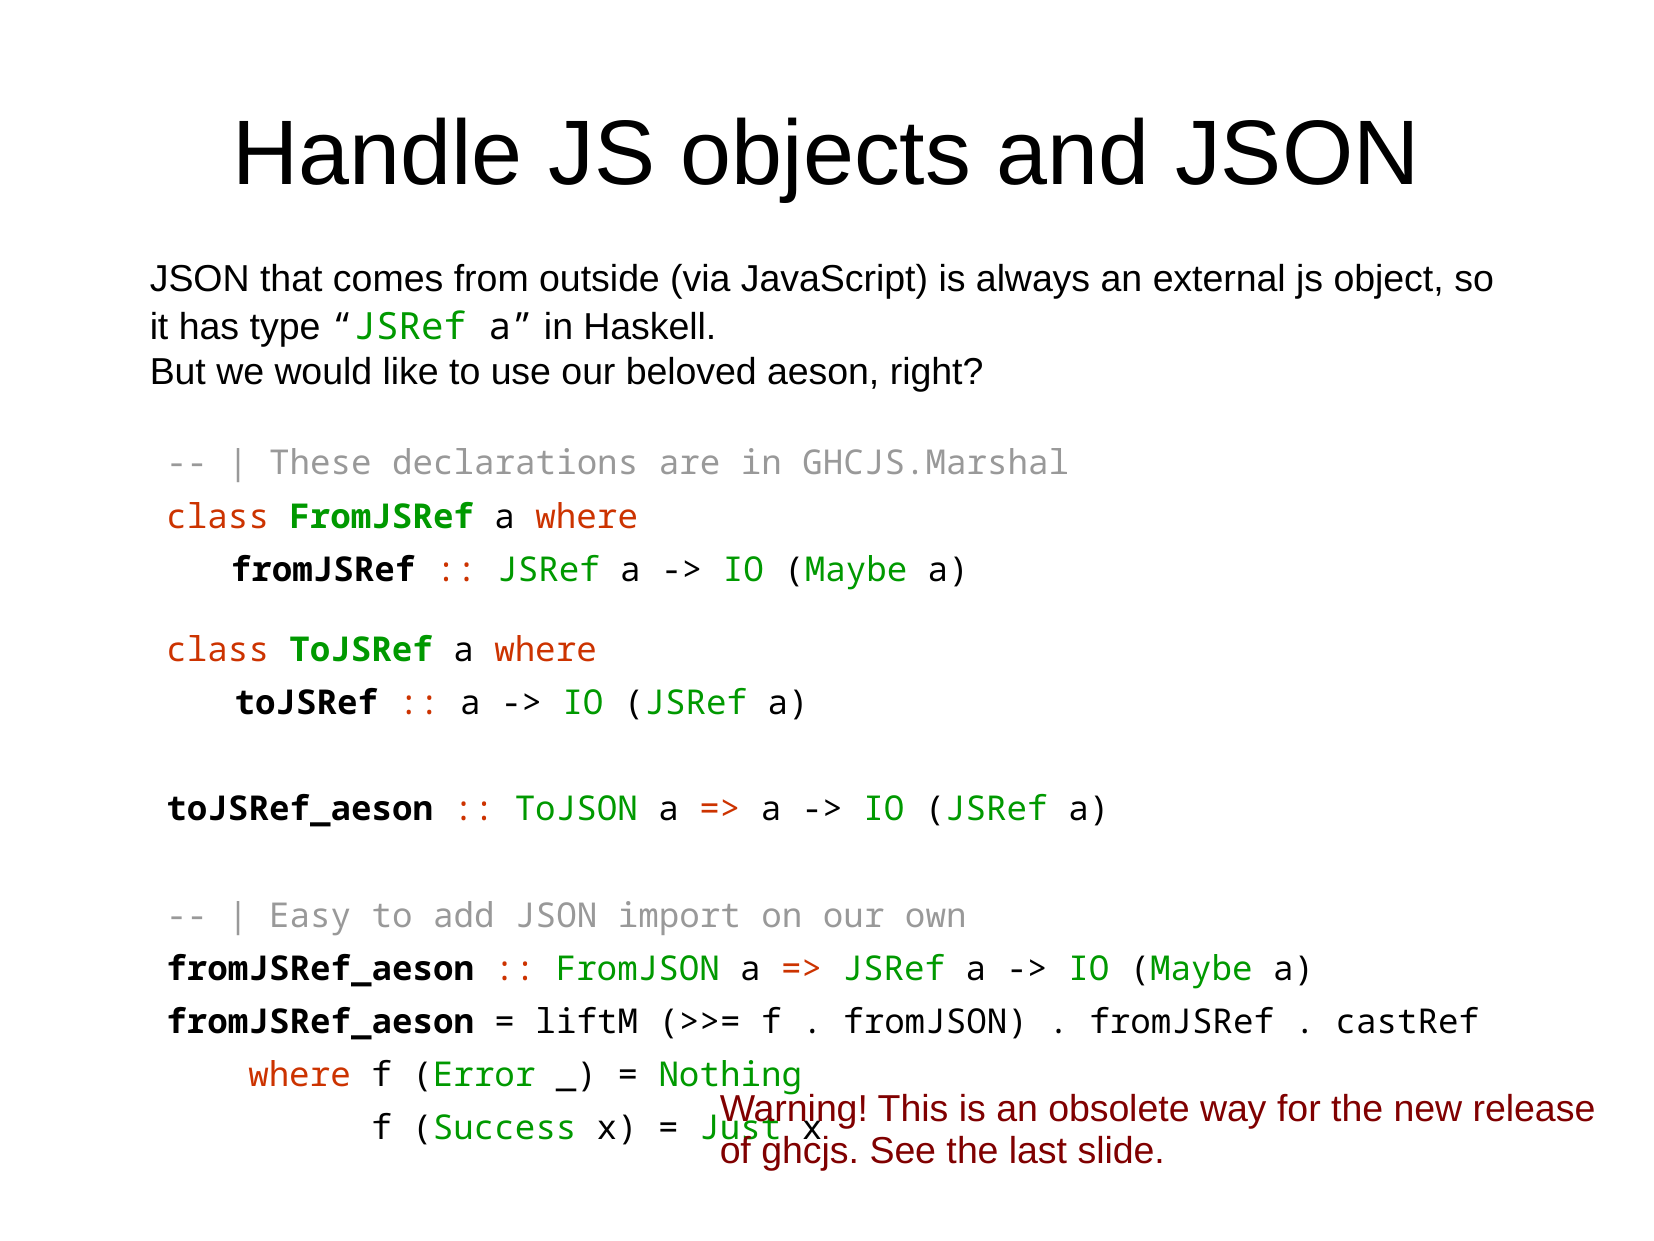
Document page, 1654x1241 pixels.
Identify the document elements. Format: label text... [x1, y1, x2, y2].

list -- | These declarations are in GHCJS.Marshal class FromJSRef a where fromJSRef :: JSRef a -> IO (Maybe a) class ToJSRef a where toJSRef :: a -> IO (JSRef a) toJSRef_aeson :: ToJSON a => a -> IO (JSRef a) -- | Easy to add JSON import on our own fromJSRef_aeson :: FromJSON a => JSRef a -> IO (Maybe a) fromJSRef_aeson = liftM (>>= f . fromJSON) . fromJSRef . castRef where f (Error _) = Nothing f (Success x) = Just x [101, 431, 1591, 1152]
text_box Warning! This is an obsolete way for the new release of ghcjs. See the last slide. [705, 1080, 1621, 1179]
text_box JSON that comes from outside (via JavaScript) is always an external js object, so it has type “JSRef a” in Haskell. But we would like to use our beloved aeson, right? [135, 249, 1516, 391]
title Handle JS objects and JSON [82, 49, 1571, 257]
